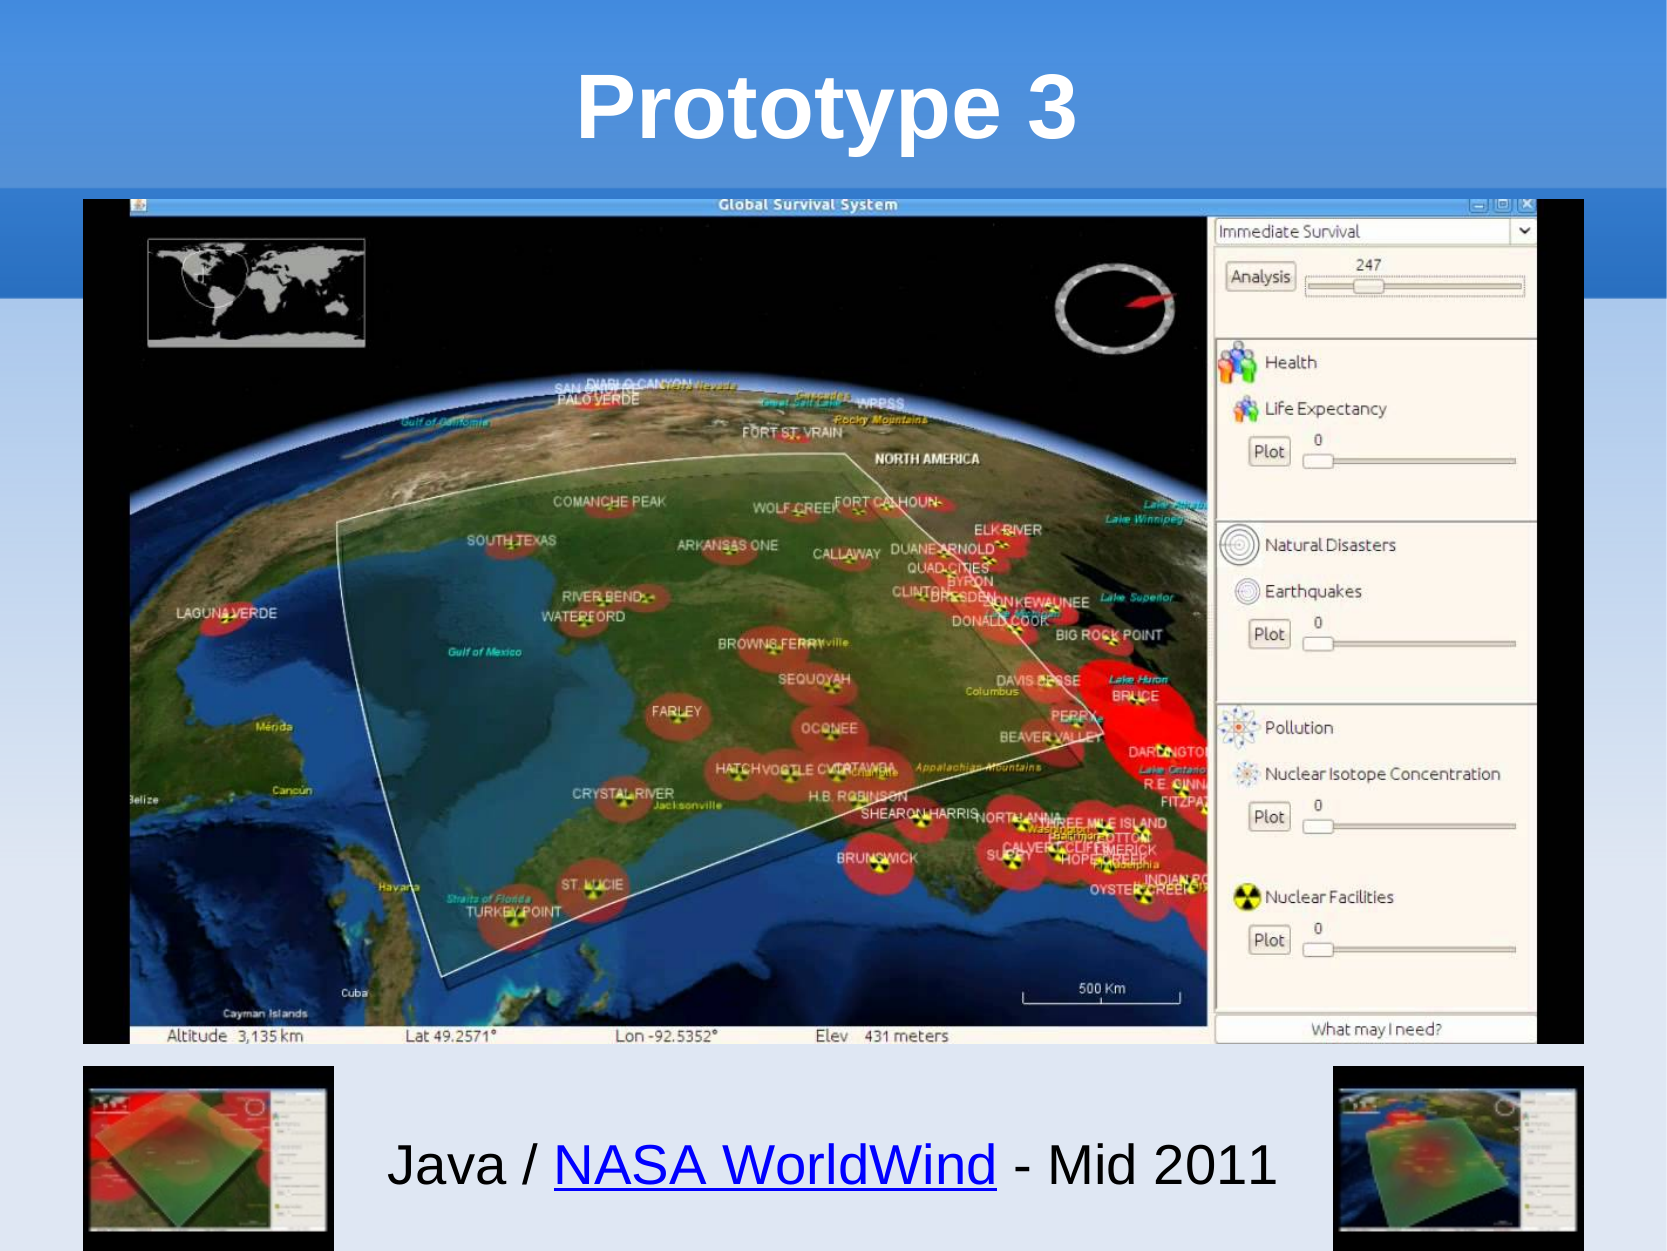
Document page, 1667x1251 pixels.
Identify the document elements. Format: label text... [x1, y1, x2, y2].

text_box Java / NASA WorldWind - Mid 2011 [348, 1133, 1318, 1198]
picture [0, 0, 1667, 1251]
title Prototype 3 [67, 6, 1587, 209]
